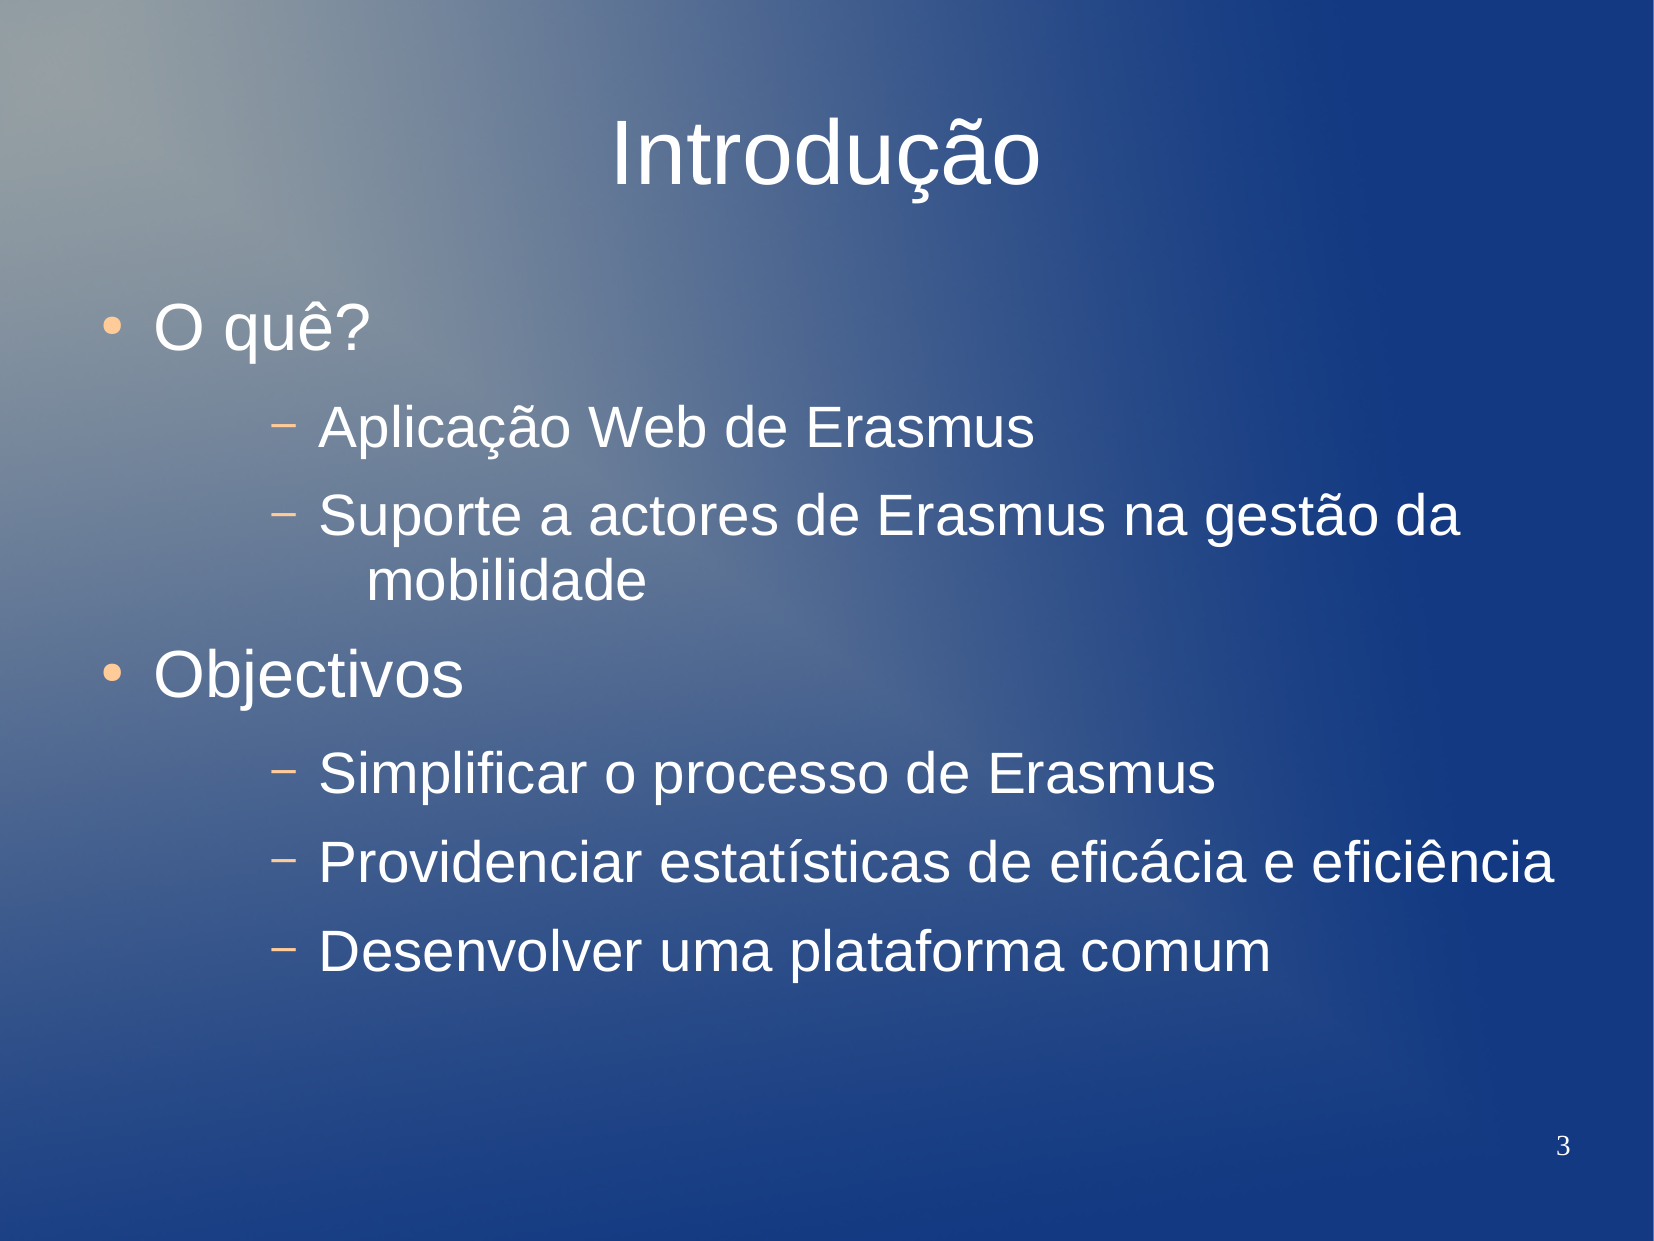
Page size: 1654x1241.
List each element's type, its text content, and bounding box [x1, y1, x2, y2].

picture [0, 0, 1654, 1241]
list O quê? Aplicação Web de Erasmus Suporte a actores de Erasmus na gestão da mobilidade Objectivos Simplificar o processo de Erasmus Providenciar estatísticas de eficácia e eficiência Desenvolver uma plataforma comum [82, 290, 1571, 1109]
title Introdução [82, 49, 1571, 257]
